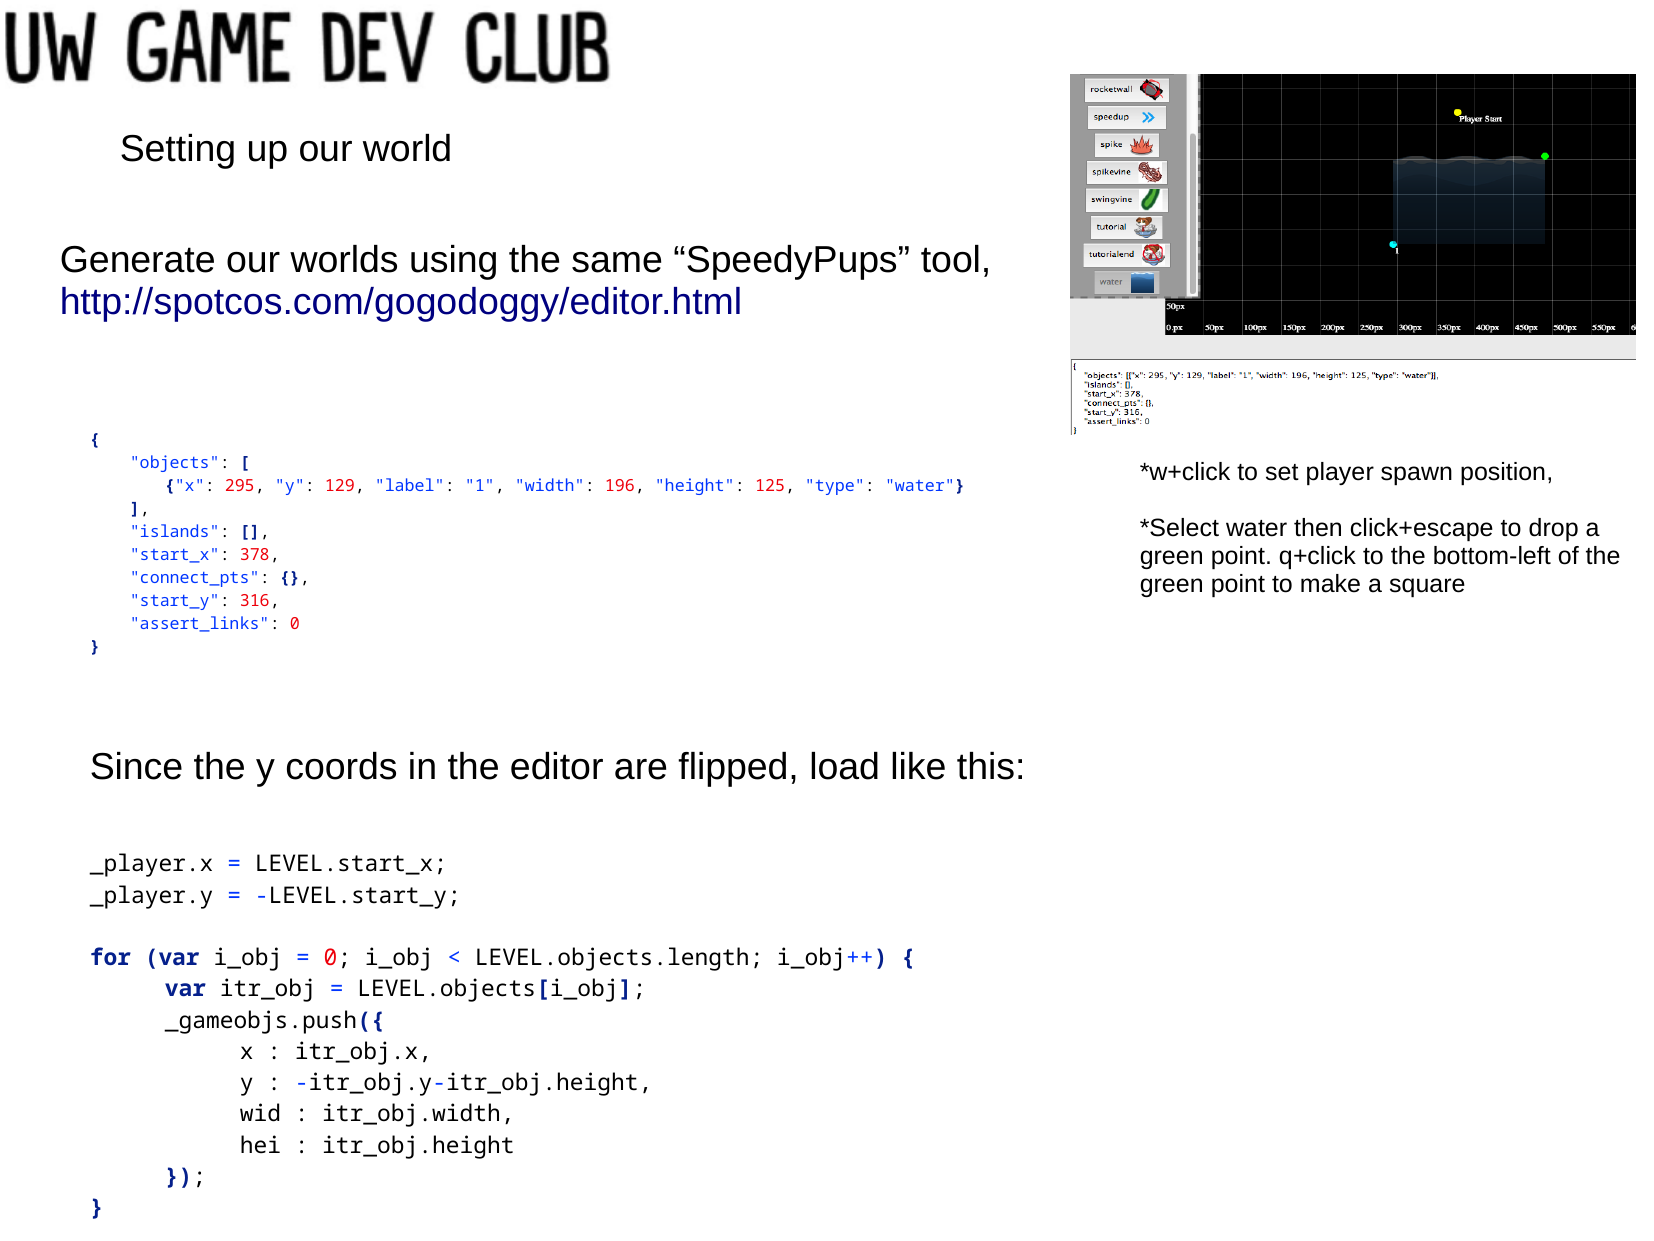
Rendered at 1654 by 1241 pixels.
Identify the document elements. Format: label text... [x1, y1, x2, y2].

text_box _player.x = LEVEL.start_x; _player.y = -LEVEL.start_y; for (var i_obj = 0; i_obj < LEVEL.objects.length; i_obj++) { var itr_obj = LEVEL.objects[i_obj]; _gameobjs.push({ x : itr_obj.x, y : -itr_obj.y-itr_obj.height, wid : itr_obj.width, hei : itr_obj.height }); } [0, 840, 1084, 1201]
picture [1070, 74, 1636, 419]
picture [1, 0, 617, 90]
text_box Generate our worlds using the same “SpeedyPups” tool, http://spotcos.com/gogodoggy/editor.html [45, 231, 1070, 331]
text_box { "objects": [ {"x": 295, "y": 129, "label": "1", "width": 196, "height": 125, "type": "water"} ], "islands": [], "start_x": 378, "connect_pts": {}, "start_y": 316, "assert_links": 0 } [75, 419, 1654, 646]
text_box Since the y coords in the editor are flipped, load like this: [75, 738, 1426, 796]
text_box Setting up our world [105, 120, 721, 177]
